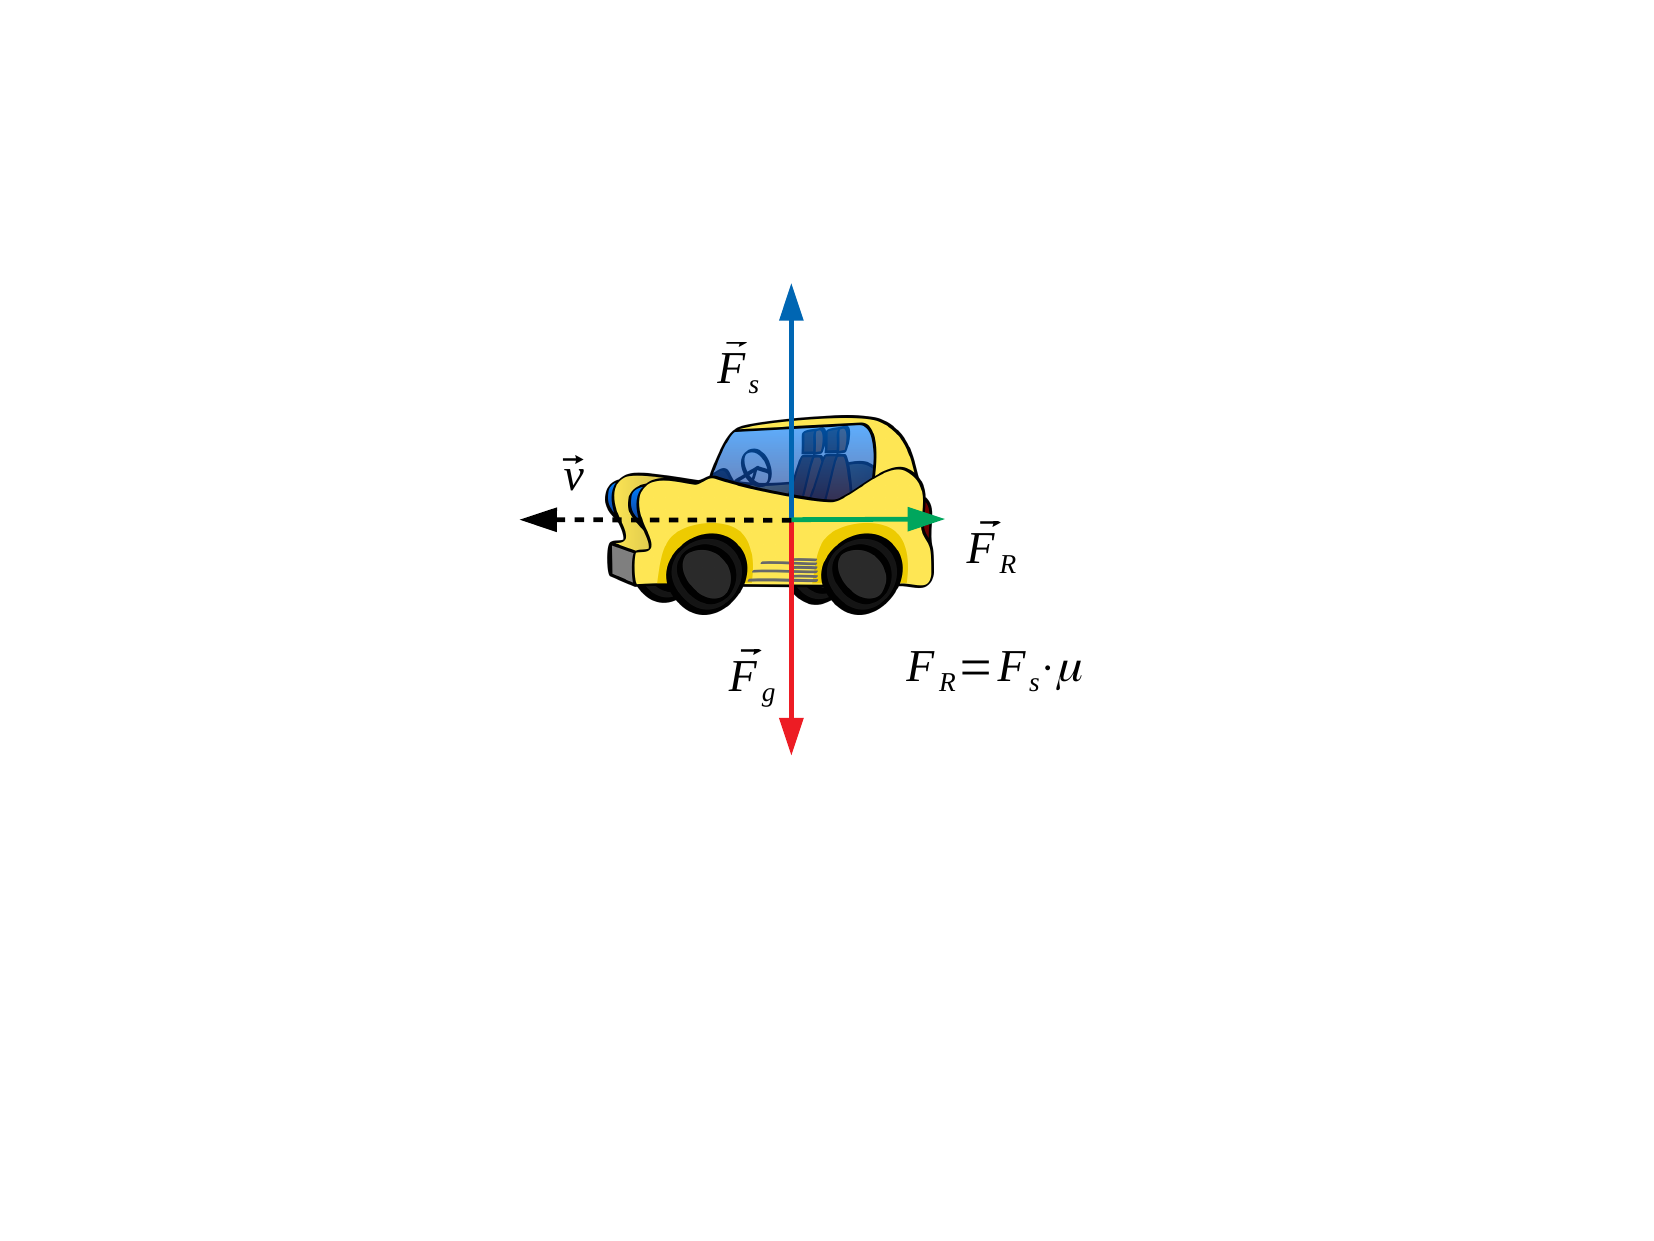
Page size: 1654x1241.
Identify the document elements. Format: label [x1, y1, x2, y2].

picture [605, 415, 789, 615]
chart [958, 521, 1023, 579]
chart [708, 342, 767, 400]
picture [794, 522, 934, 615]
chart [555, 448, 593, 500]
chart [897, 639, 1089, 697]
chart [720, 649, 782, 707]
picture [794, 415, 934, 517]
